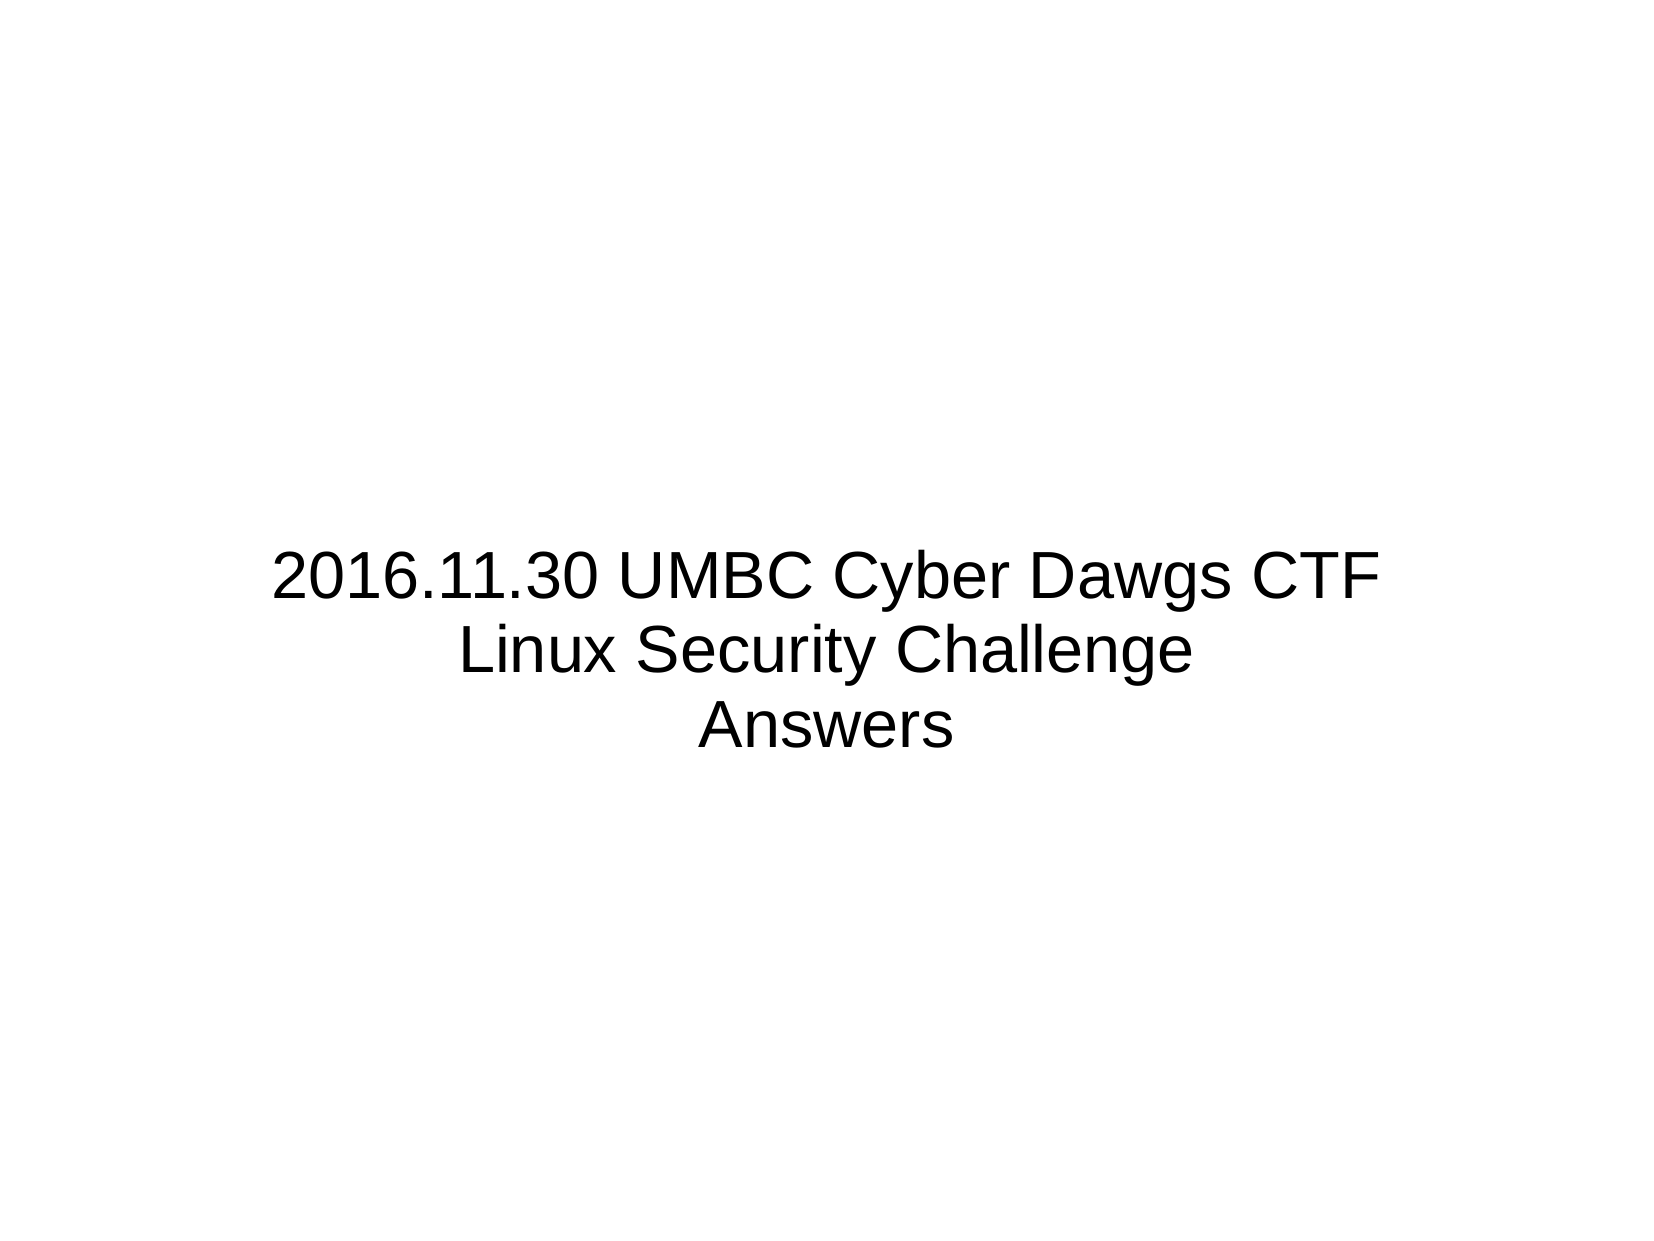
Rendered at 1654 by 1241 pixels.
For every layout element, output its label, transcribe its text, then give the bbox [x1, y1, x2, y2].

subtitle 2016.11.30 UMBC Cyber Dawgs CTF Linux Security Challenge Answers [82, 290, 1571, 1010]
